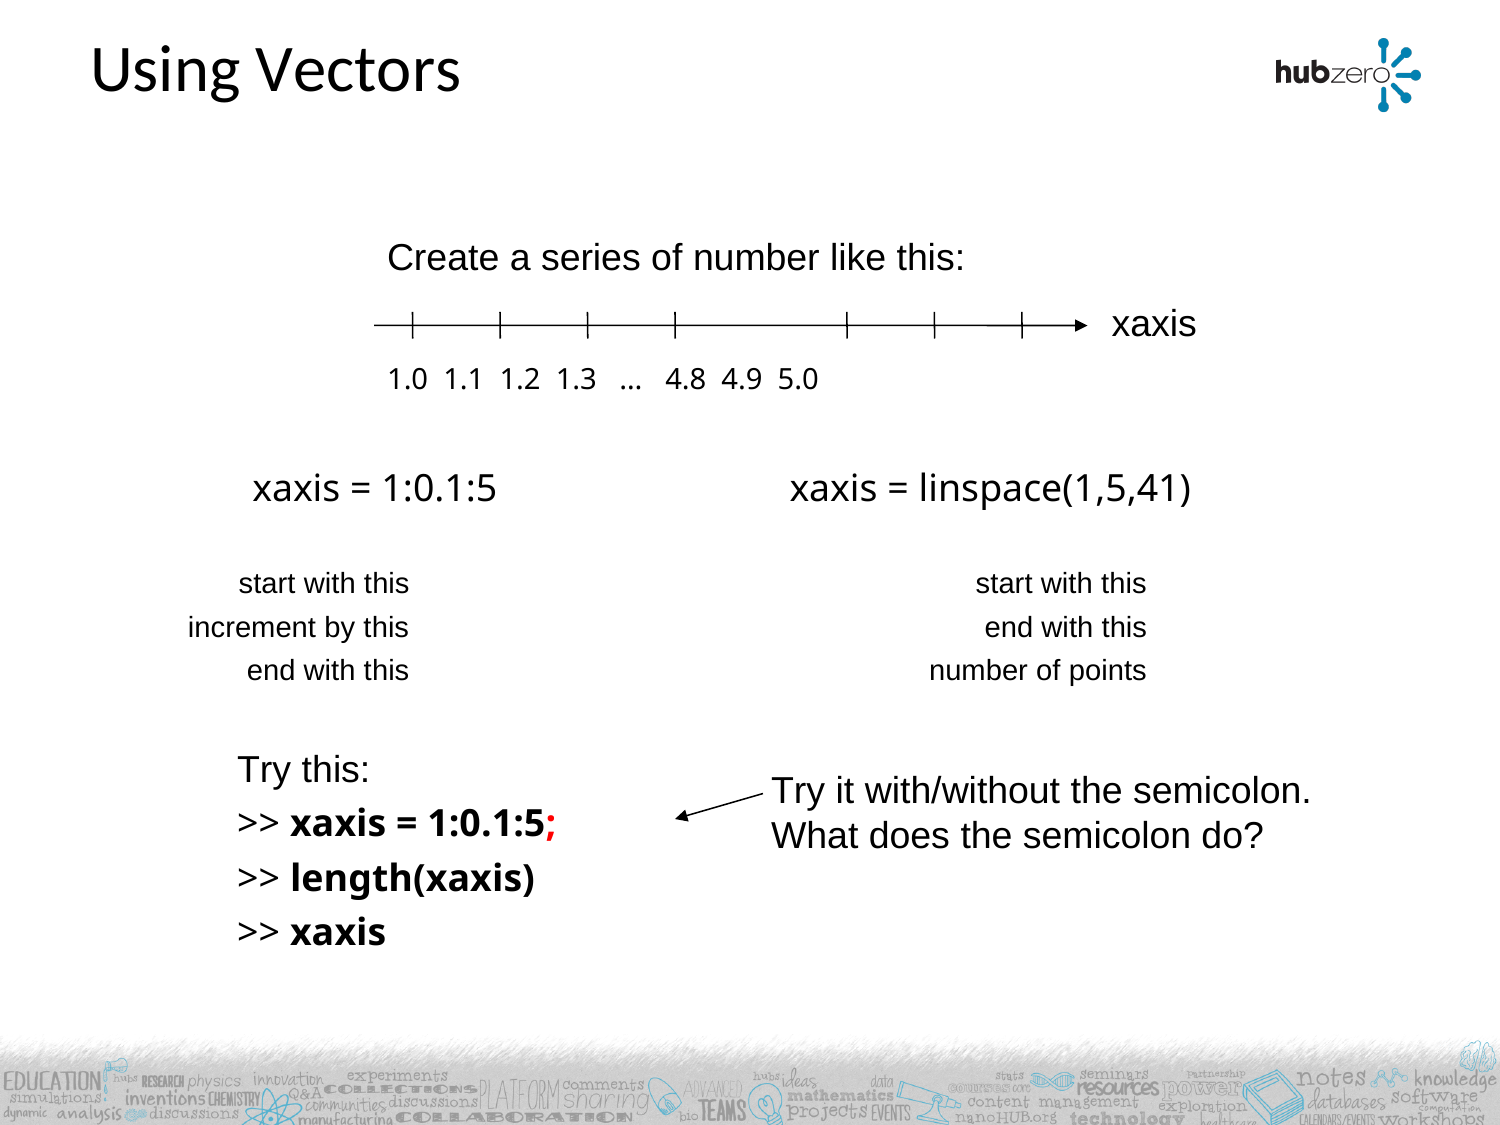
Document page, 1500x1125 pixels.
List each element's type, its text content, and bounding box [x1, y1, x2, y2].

text_box end with this [969, 600, 1163, 643]
text_box start with this [960, 556, 1163, 607]
picture [1272, 35, 1424, 115]
text_box Using Vectors [75, 12, 1249, 118]
text_box Try it with/without the semicolon. What does the semicolon do? [756, 758, 1328, 864]
text_box Create a series of number like this: [372, 224, 981, 286]
text_box xaxis = 1:0.1:5 [237, 456, 513, 517]
text_box start with this [223, 556, 425, 600]
picture [0, 1034, 1500, 1125]
text_box number of points [914, 643, 1163, 695]
text_box Try this: >> xaxis = 1:0.1:5; >> length(xaxis) >> xaxis [222, 737, 572, 961]
text_box end with this [232, 643, 425, 695]
text_box increment by this [173, 600, 425, 651]
text_box 1.0 1.1 1.2 1.3 … 4.8 4.9 5.0 [372, 352, 835, 404]
text_box xaxis = linspace(1,5,41) [774, 456, 1207, 517]
text_box xaxis [1096, 290, 1212, 352]
